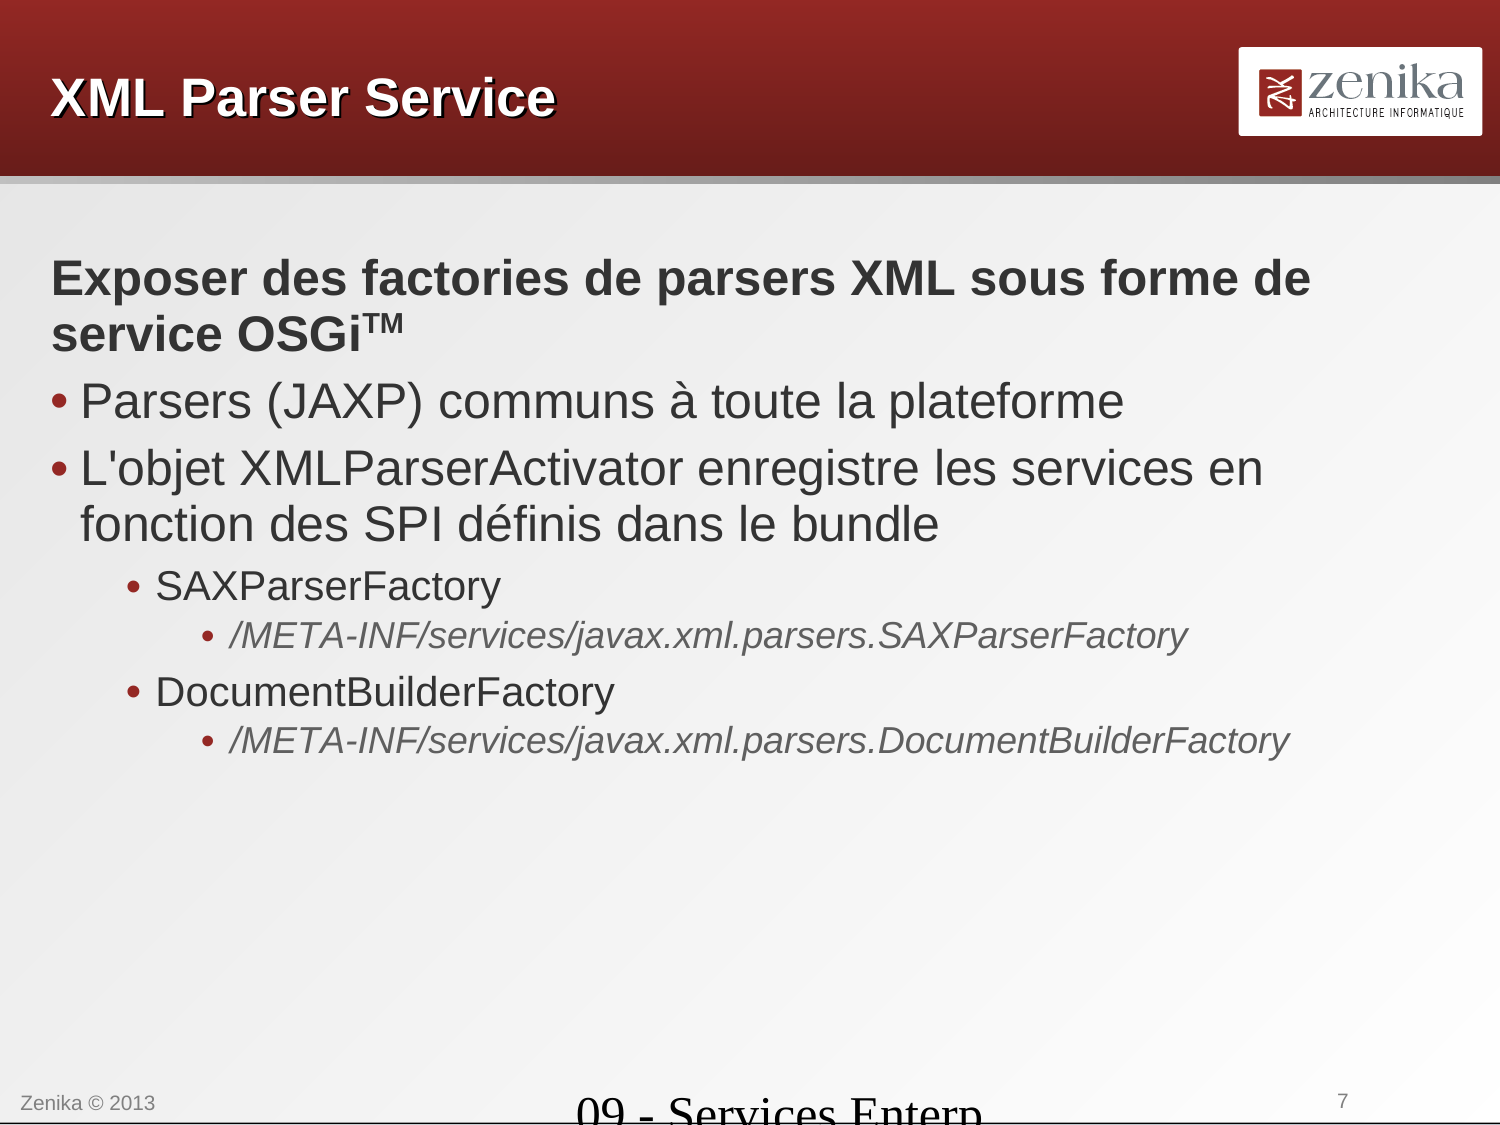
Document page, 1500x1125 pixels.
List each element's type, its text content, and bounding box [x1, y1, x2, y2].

title XML Parser Service [50, 15, 1206, 180]
picture [1257, 58, 1464, 125]
list Exposer des factories de parsers XML sous forme de service OSGiTM Parsers (JAXP) communs à toute la plateforme L'objet XMLParserActivator enregistre les services en fonction des SPI définis dans le bundle SAXParserFactory /META-INF/services/javax.xml.parsers.SAXParserFactory DocumentBuilderFactory /META-INF/services/javax.xml.parsers.DocumentBuilderFactory [50, 249, 1447, 1064]
